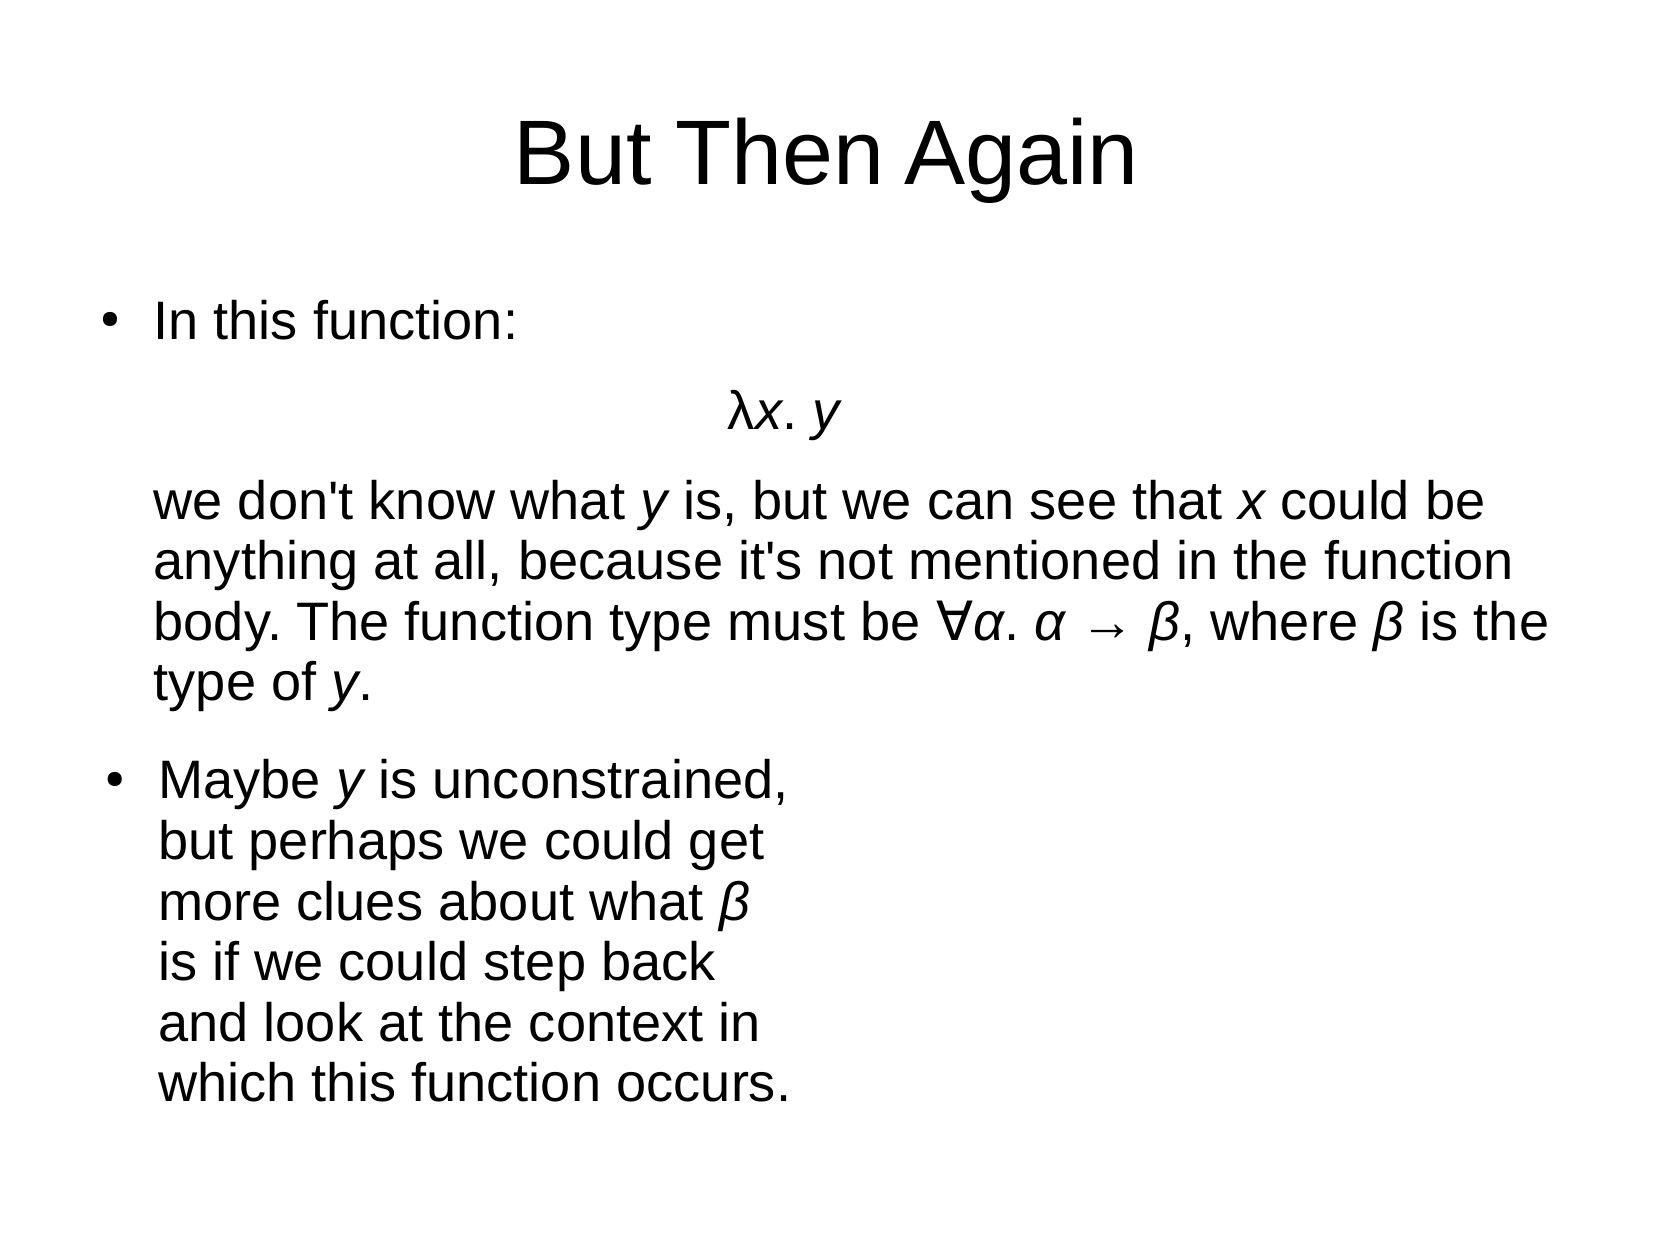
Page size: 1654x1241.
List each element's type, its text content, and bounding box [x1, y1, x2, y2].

list Maybe y is unconstrained, but perhaps we could get more clues about what β is if we could step back and look at the context in which this function occurs. [87, 750, 796, 1204]
title But Then Again [82, 49, 1571, 257]
list In this function: λx. y we don't know what y is, but we can see that x could be anything at all, because it's not mentioned in the function body. The function type must be ∀α. α → β, where β is the type of y. [82, 290, 1571, 803]
